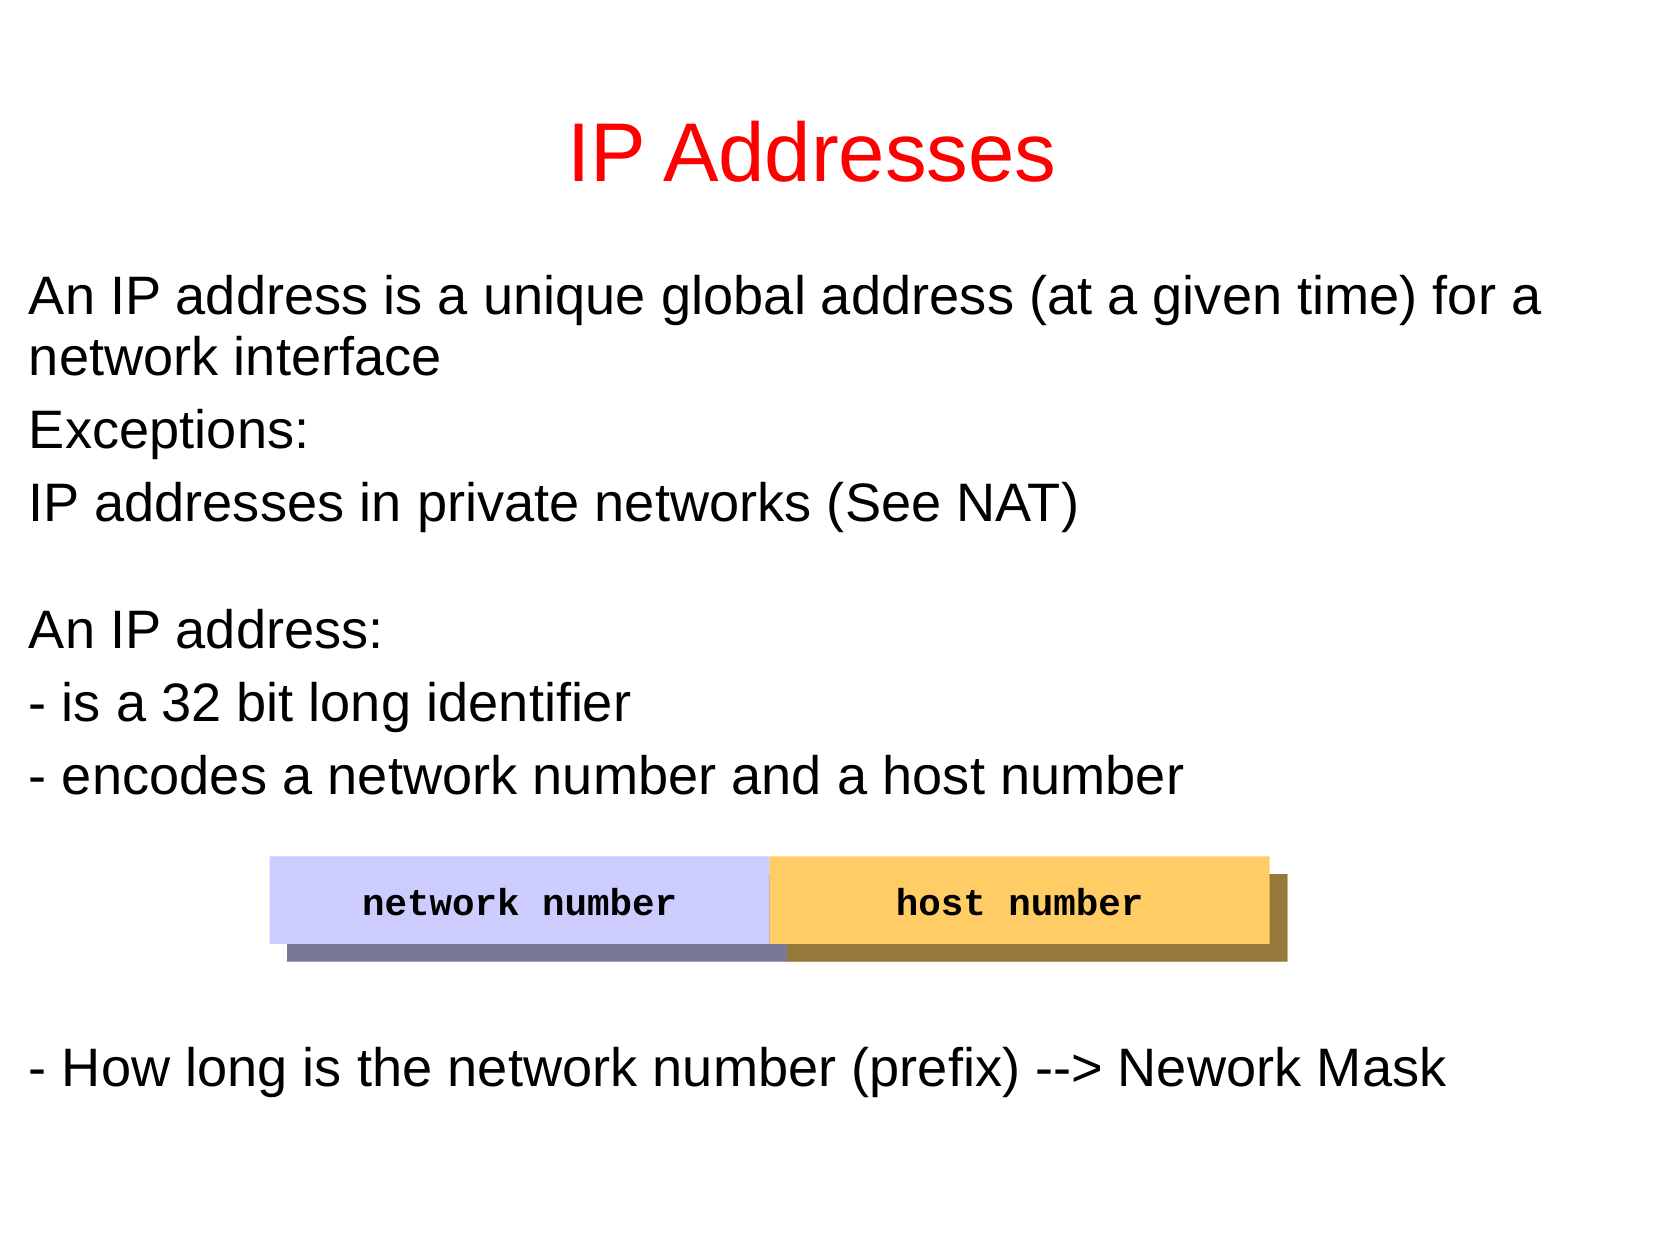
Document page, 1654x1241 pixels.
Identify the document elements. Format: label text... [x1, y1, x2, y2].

text_box network number [269, 856, 769, 944]
title IP Addresses [0, 49, 1654, 257]
text_box An IP address is a unique global address (at a given time) for a network interface Exceptions: IP addresses in private networks (See NAT) An IP address: - is a 32 bit long identifier - encodes a network number and a host number - How long is the network number (prefix) --> Nework Mask [14, 258, 1654, 1176]
text_box host number [769, 856, 1270, 944]
